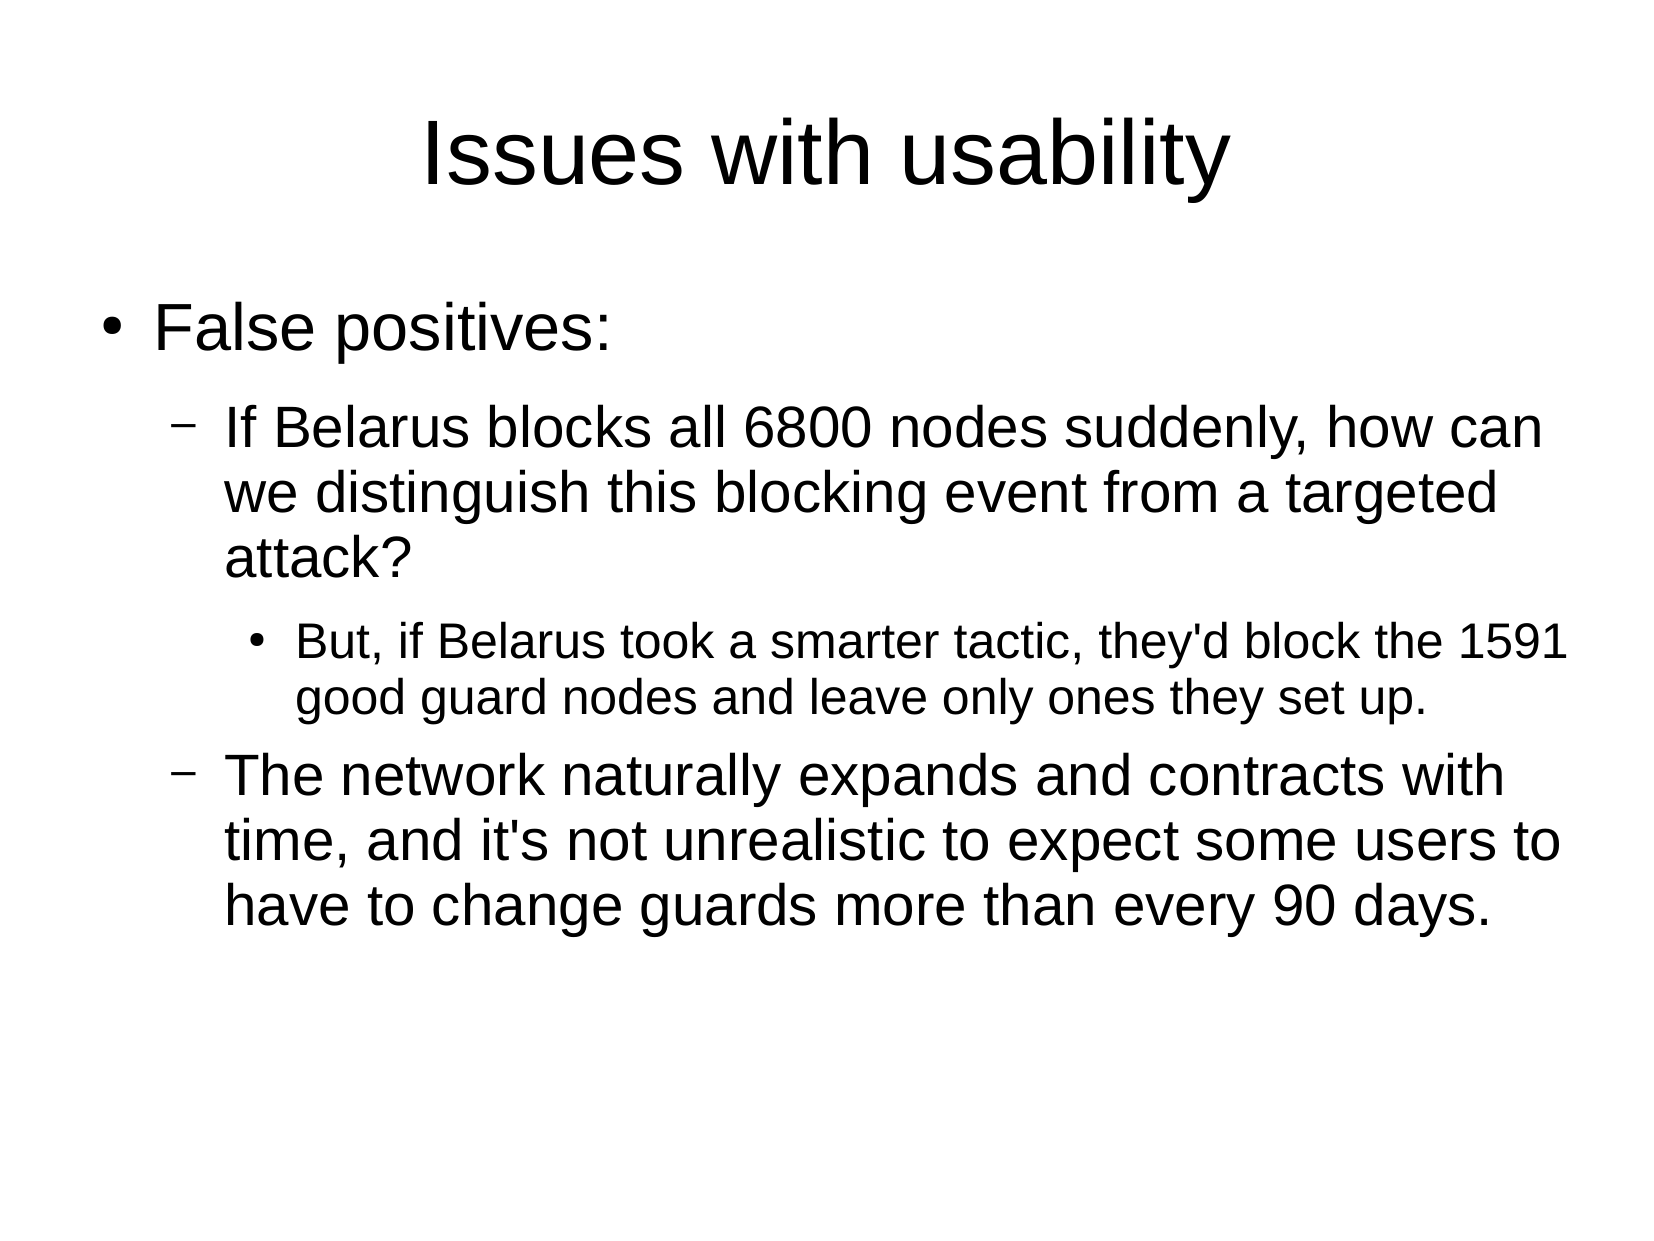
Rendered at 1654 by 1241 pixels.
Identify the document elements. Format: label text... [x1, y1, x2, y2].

title Issues with usability [82, 49, 1571, 257]
list False positives: If Belarus blocks all 6800 nodes suddenly, how can we distinguish this blocking event from a targeted attack? But, if Belarus took a smarter tactic, they'd block the 1591 good guard nodes and leave only ones they set up. The network naturally expands and contracts with time, and it's not unrealistic to expect some users to have to change guards more than every 90 days. [82, 290, 1571, 1010]
